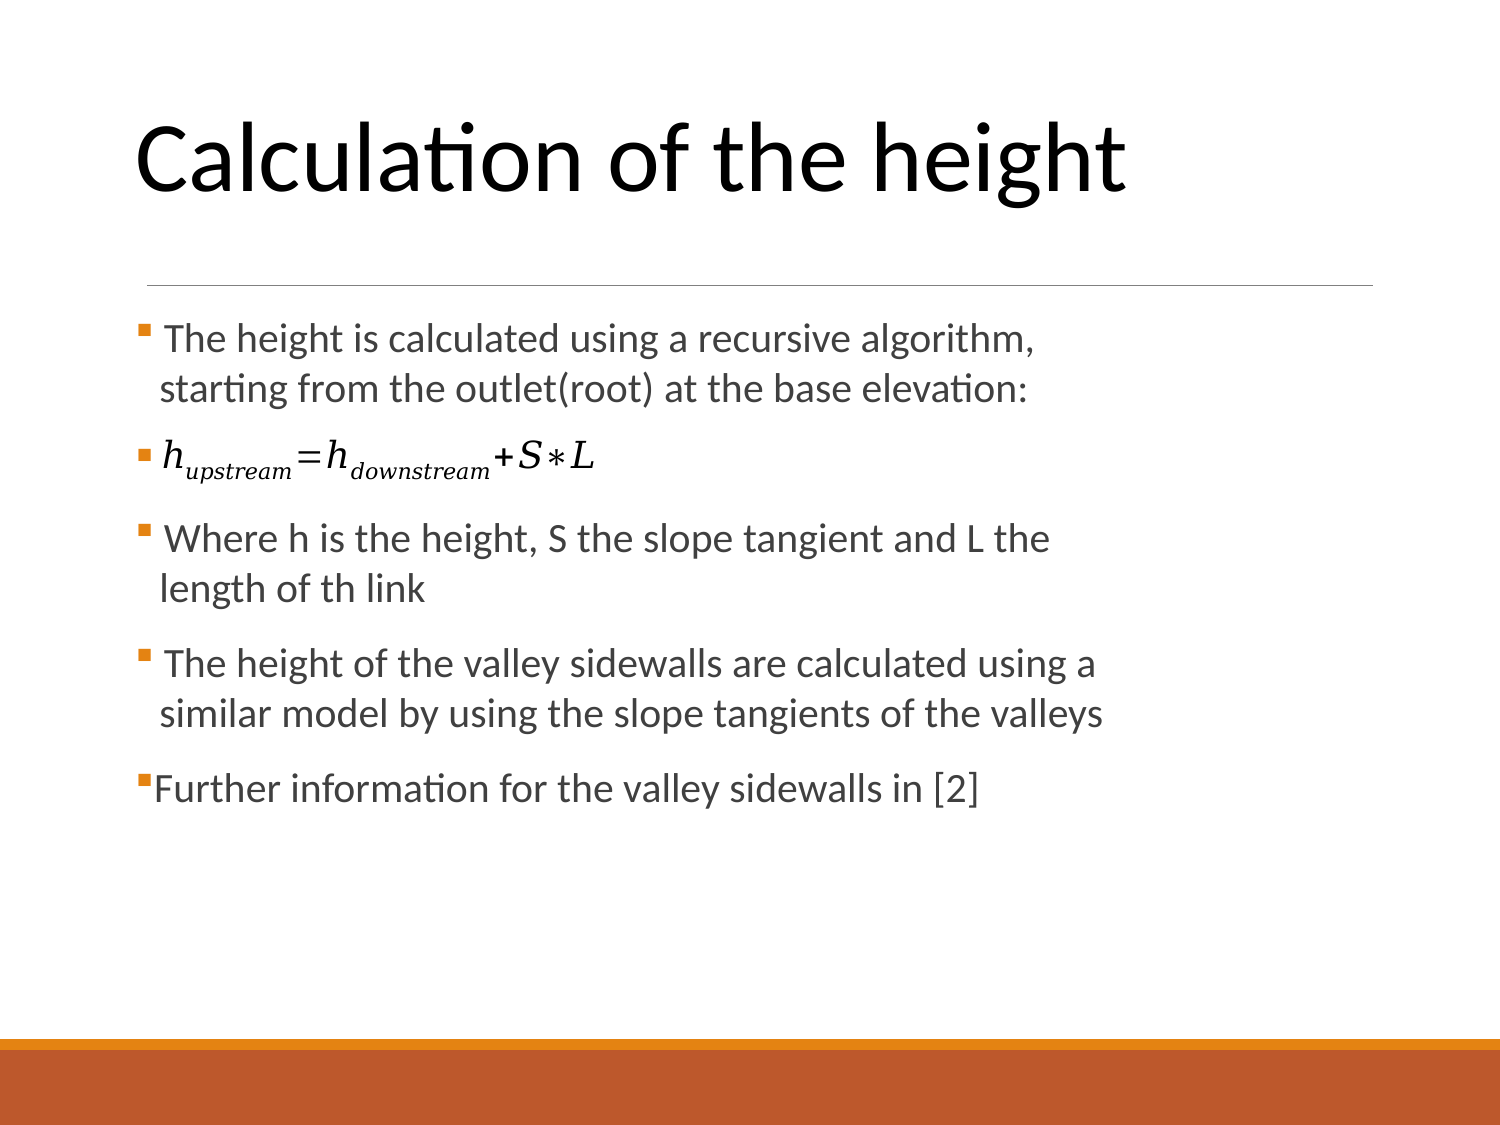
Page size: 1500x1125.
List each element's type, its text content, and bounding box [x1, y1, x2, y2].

chart [155, 434, 603, 485]
title Calculation of the height [135, 47, 1373, 285]
list The height is calculated using a recursive algorithm, starting from the outlet(root) at the base elevation: Where h is the height, S the slope tangient and L the length of th link The height of the valley sidewalls are calculated using a similar model by using the slope tangients of the valleys Further information for the valley sidewalls in [2] [135, 303, 1373, 963]
